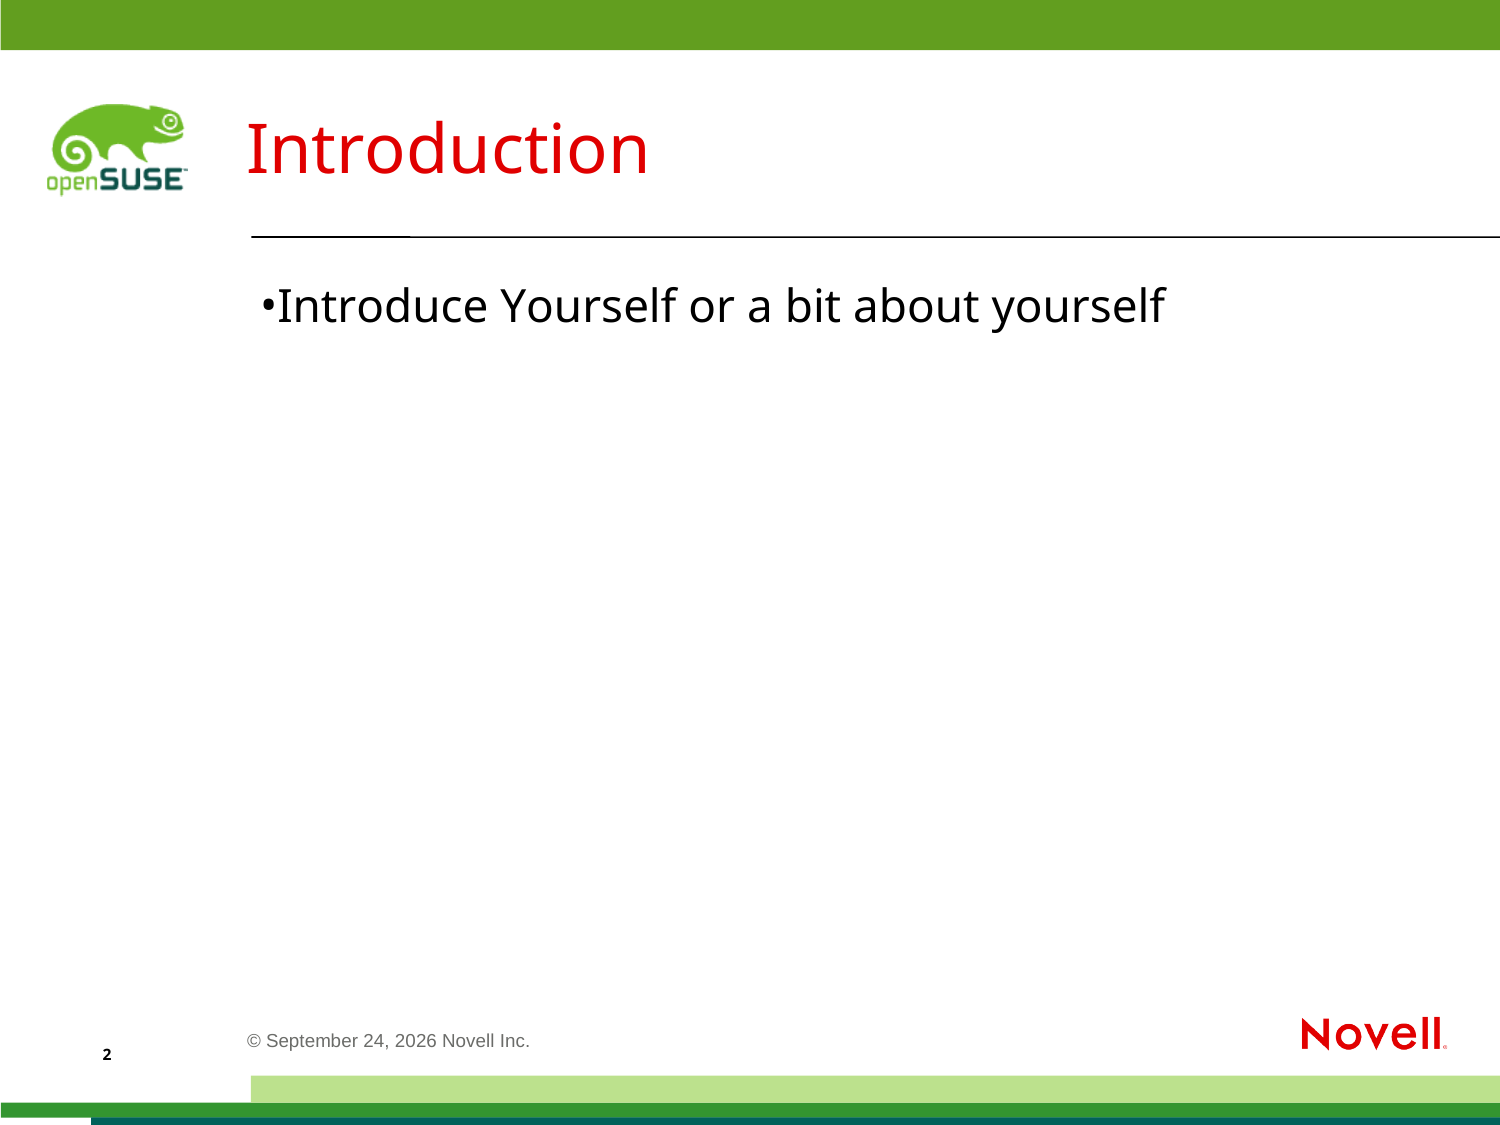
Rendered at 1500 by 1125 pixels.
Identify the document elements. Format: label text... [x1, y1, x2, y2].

list Introduce Yourself or a bit about yourself [245, 267, 1458, 1026]
picture [1295, 1026, 1453, 1056]
picture [47, 104, 188, 197]
title Introduction [246, 60, 1409, 239]
